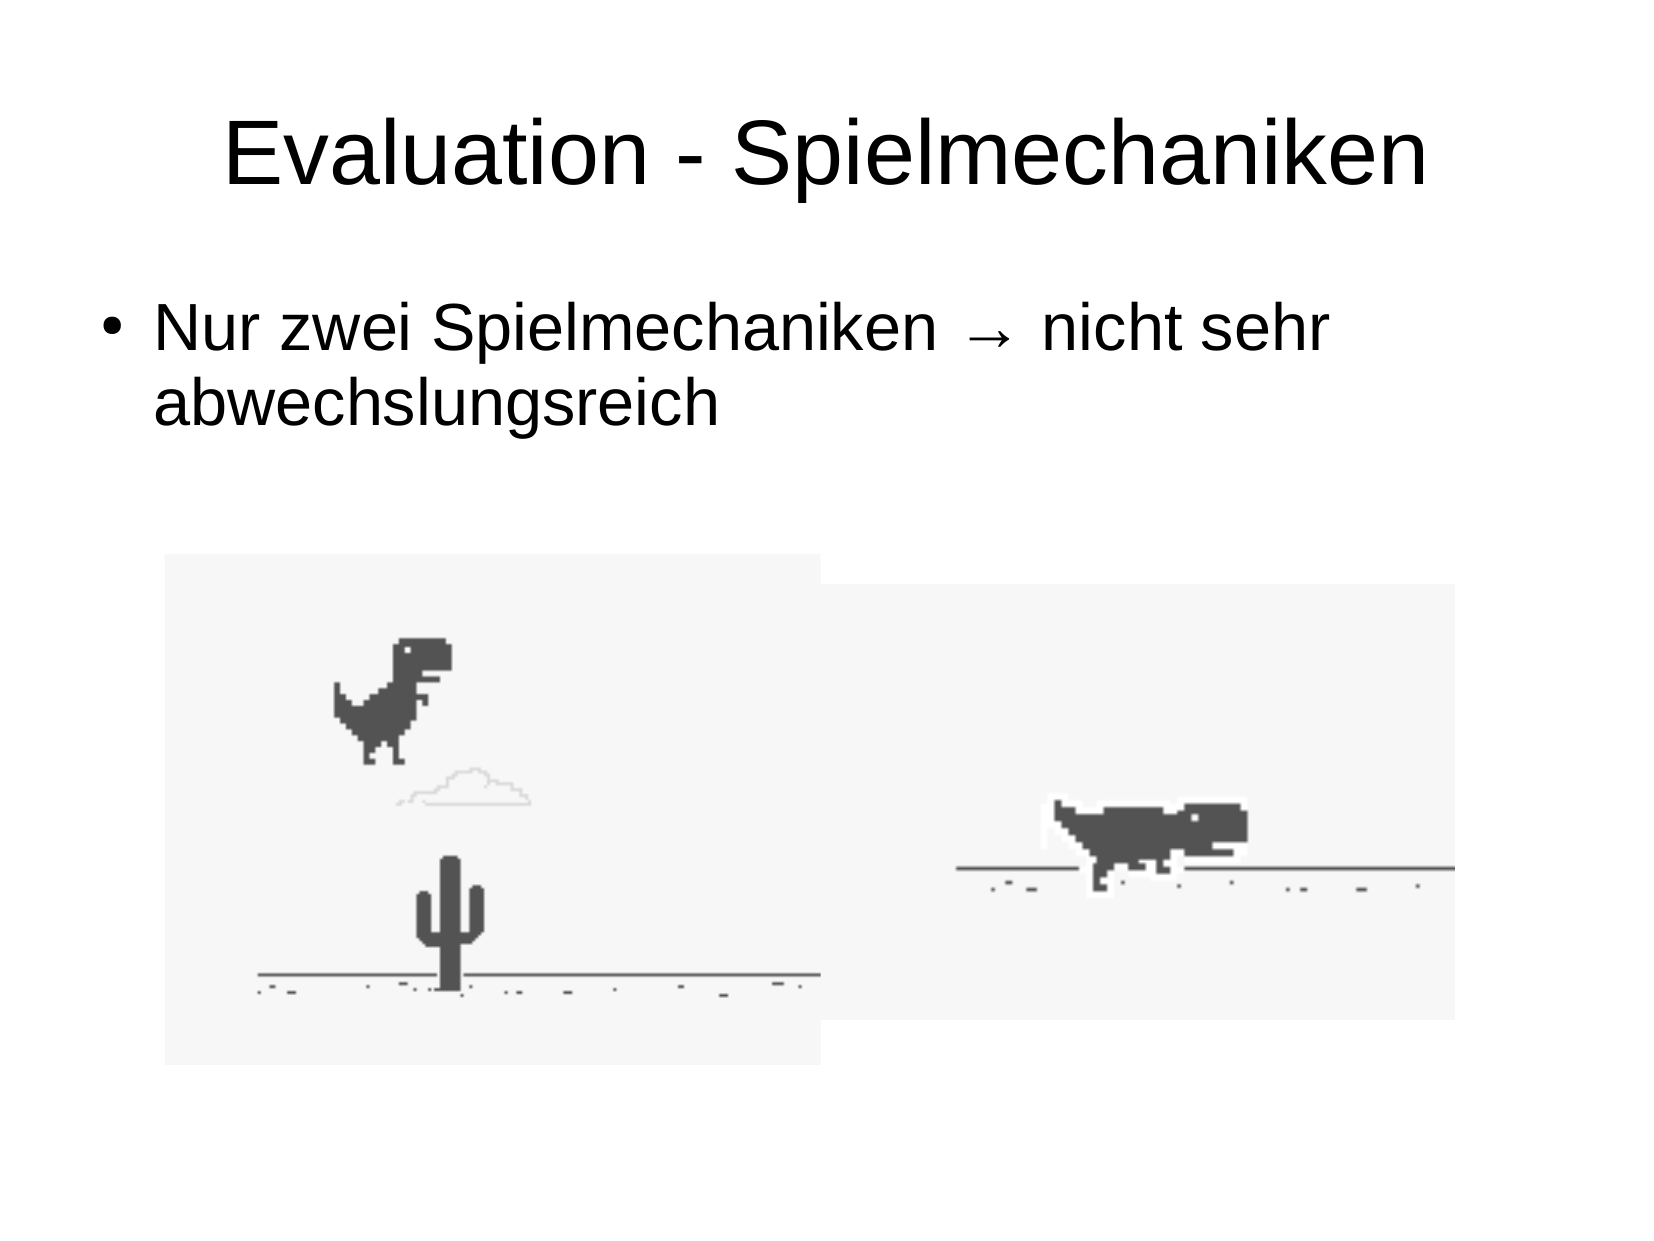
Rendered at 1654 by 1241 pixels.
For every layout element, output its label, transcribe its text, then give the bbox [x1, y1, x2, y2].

title Evaluation - Spielmechaniken [82, 49, 1571, 257]
picture [164, 554, 1455, 1065]
list Nur zwei Spielmechaniken → nicht sehr abwechslungsreich [82, 290, 1571, 1010]
